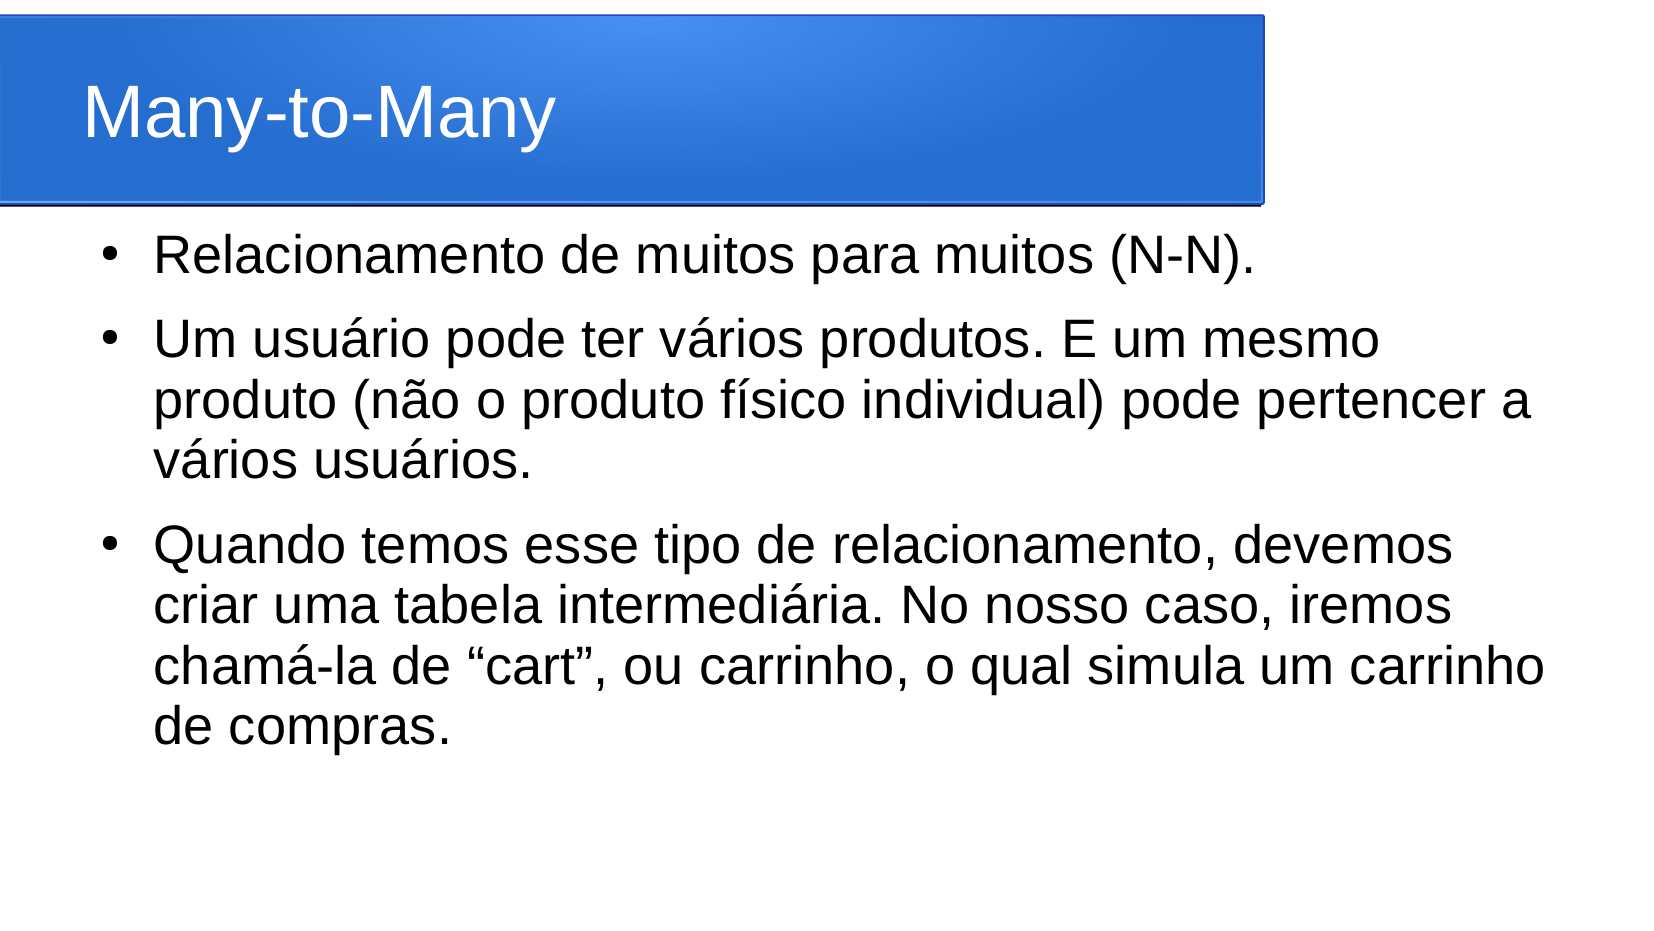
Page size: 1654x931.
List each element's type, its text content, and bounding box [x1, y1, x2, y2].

title Many-to-Many [82, 35, 1235, 189]
list Relacionamento de muitos para muitos (N-N). Um usuário pode ter vários produtos. E um mesmo produto (não o produto físico individual) pode pertencer a vários usuários. Quando temos esse tipo de relacionamento, devemos criar uma tabela intermediária. No nosso caso, iremos chamá-la de “cart”, ou carrinho, o qual simula um carrinho de compras. [82, 224, 1571, 764]
